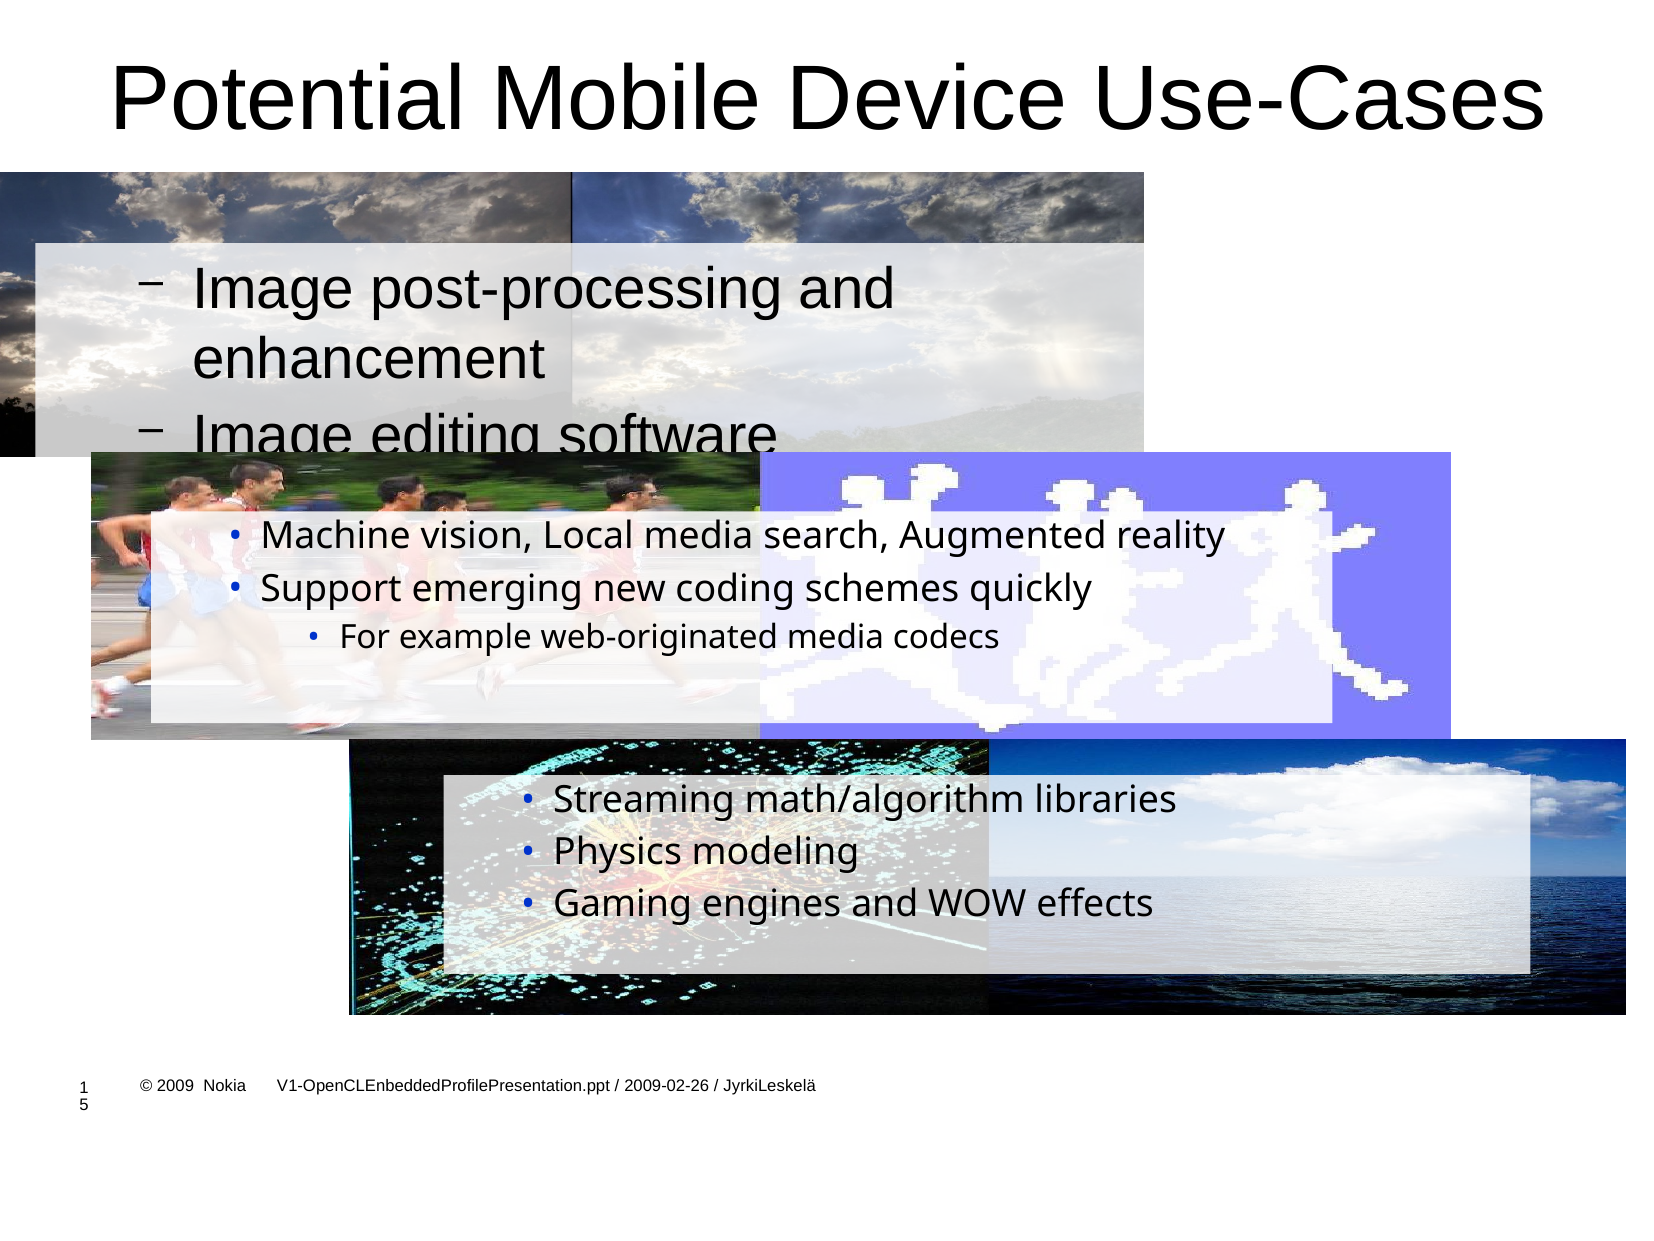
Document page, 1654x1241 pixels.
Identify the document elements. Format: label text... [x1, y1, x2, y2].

text_box <number> [29, 1069, 91, 1102]
picture [0, 172, 1144, 457]
text_box Machine vision, Local media search, Augmented reality Support emerging new coding schemes quickly For example web-originated media codecs [151, 511, 1333, 724]
text_box © 2009 Nokia V1-OpenCLEnbeddedProfilePresentation.ppt / 2009-02-26 / JyrkiLeskelä [91, 1070, 871, 1102]
text_box Streaming math/algorithm libraries Physics modeling Gaming engines and WOW effects [443, 775, 1531, 974]
title Potential Mobile Device Use-Cases [30, 0, 1595, 186]
list Image post-processing and enhancement Image editing software Compatibility for devices lacking high-end imaging HW [35, 243, 1194, 452]
picture [91, 452, 1626, 1015]
